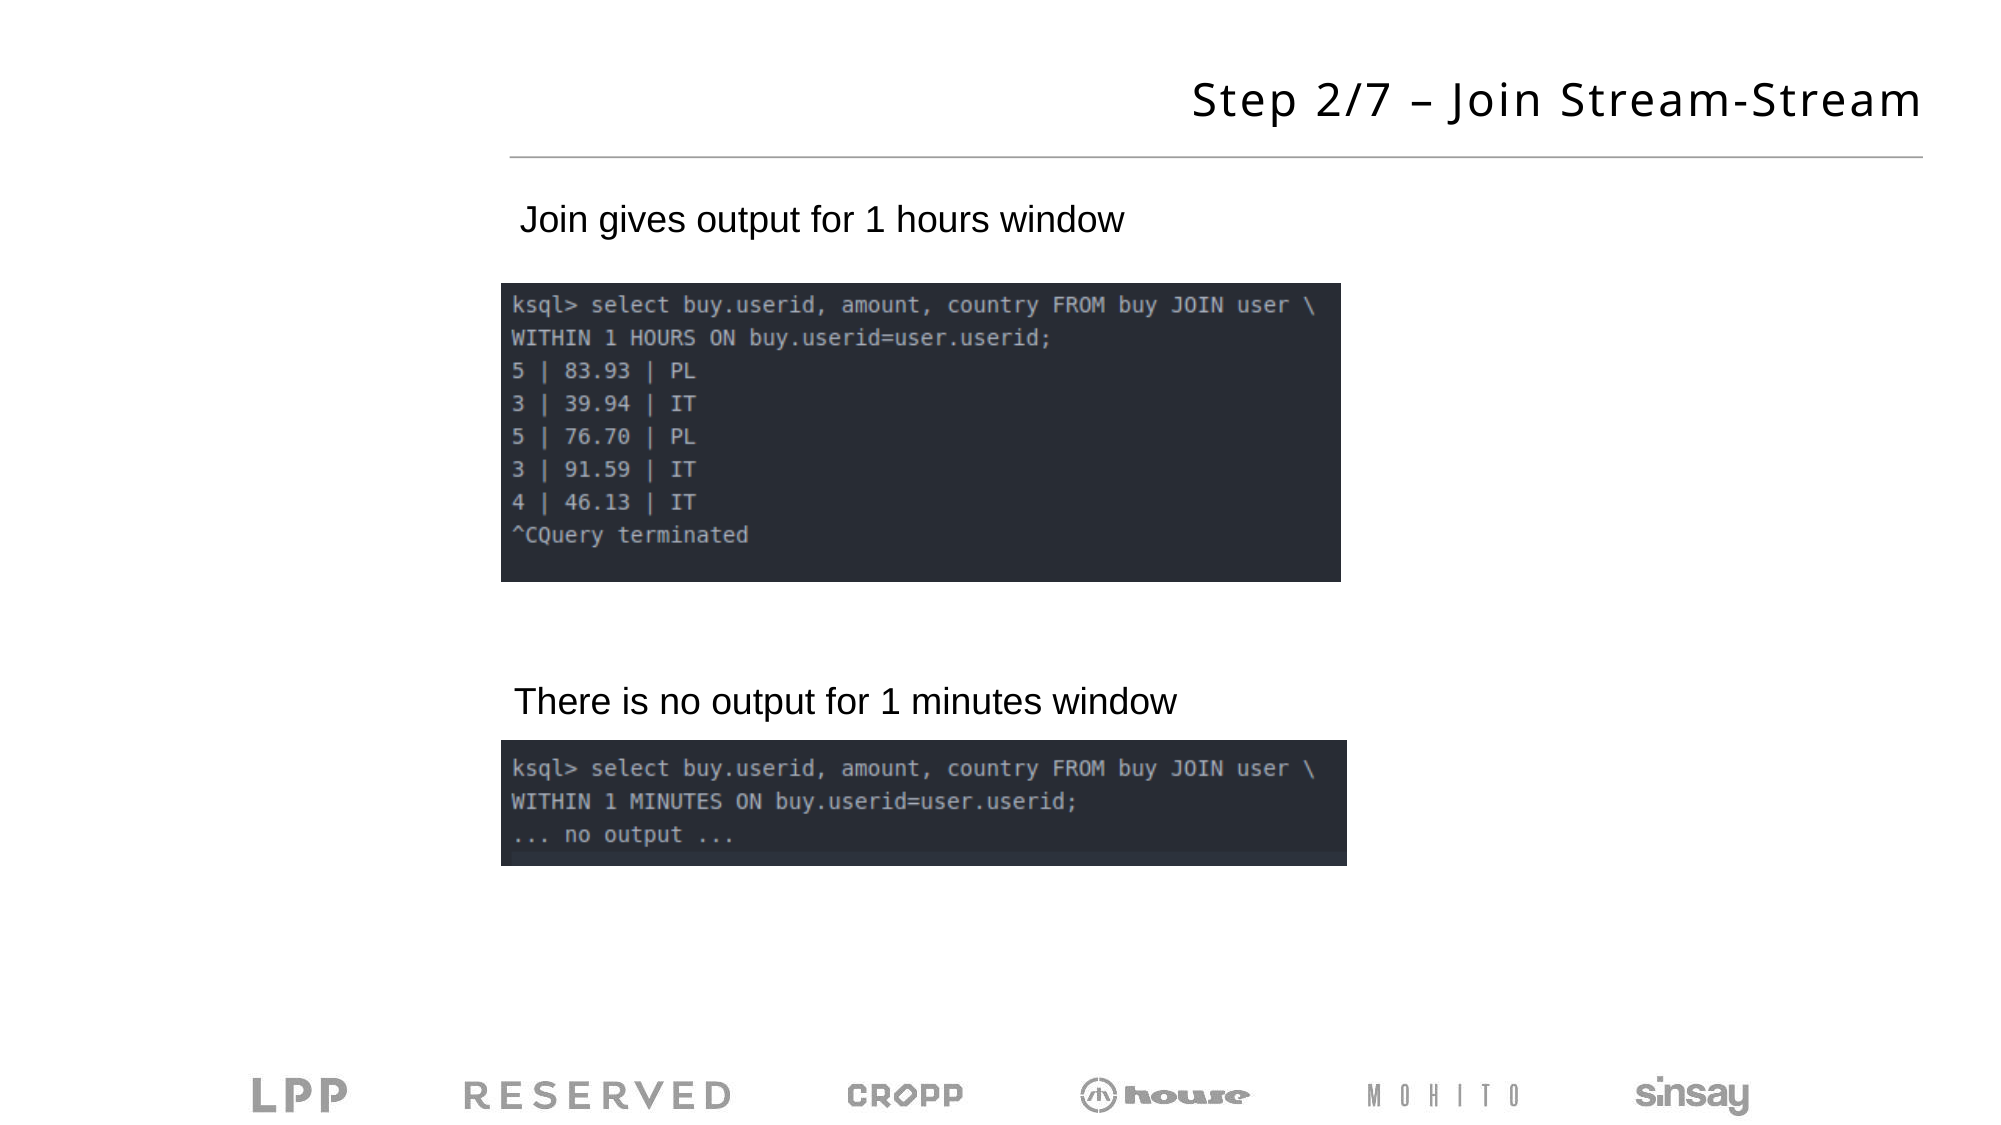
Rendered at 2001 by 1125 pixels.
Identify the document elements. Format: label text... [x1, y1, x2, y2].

title Step 2/7 – Join Stream-Stream [421, 57, 1923, 159]
picture [501, 283, 1341, 582]
text_box There is no output for 1 minutes window [498, 673, 1193, 731]
picture [501, 740, 1347, 866]
text_box Join gives output for 1 hours window [504, 191, 1140, 249]
picture [0, 1065, 2000, 1125]
